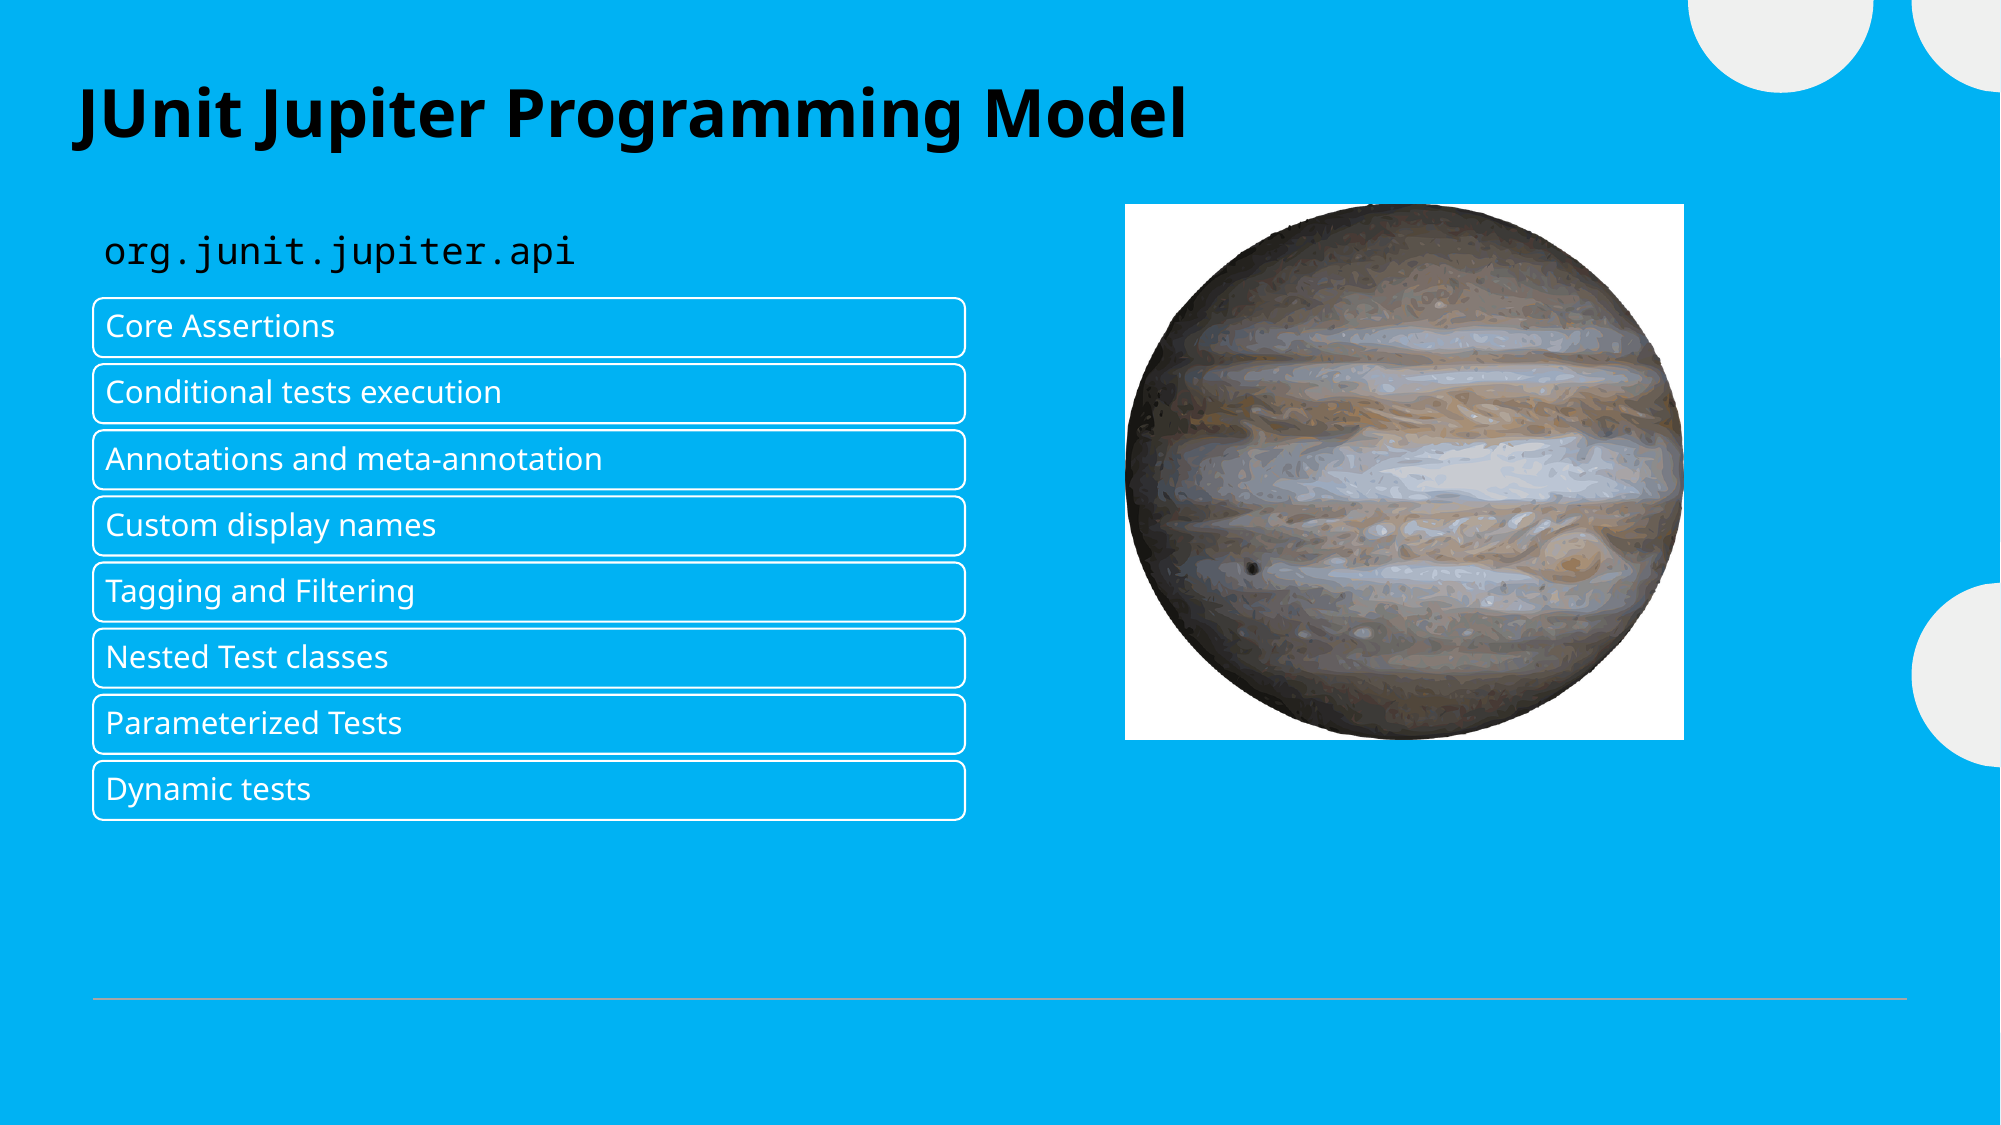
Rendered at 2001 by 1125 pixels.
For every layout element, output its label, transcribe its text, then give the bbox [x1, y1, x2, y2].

text_box Conditional tests execution [93, 364, 966, 424]
text_box Annotations and meta-annotation [93, 430, 966, 490]
text_box org.junit.jupiter.api [88, 219, 635, 281]
text_box Core Assertions [93, 298, 966, 358]
text_box Parameterized Tests [93, 694, 966, 754]
picture [1126, 205, 1683, 739]
text_box Nested Test classes [93, 628, 966, 688]
text_box Dynamic tests [93, 760, 966, 820]
text_box [0, 0, 2000, 1125]
text_box Custom display names [93, 496, 966, 556]
title JUnit Jupiter Programming Model [62, 72, 1285, 281]
text_box Tagging and Filtering [93, 562, 966, 622]
